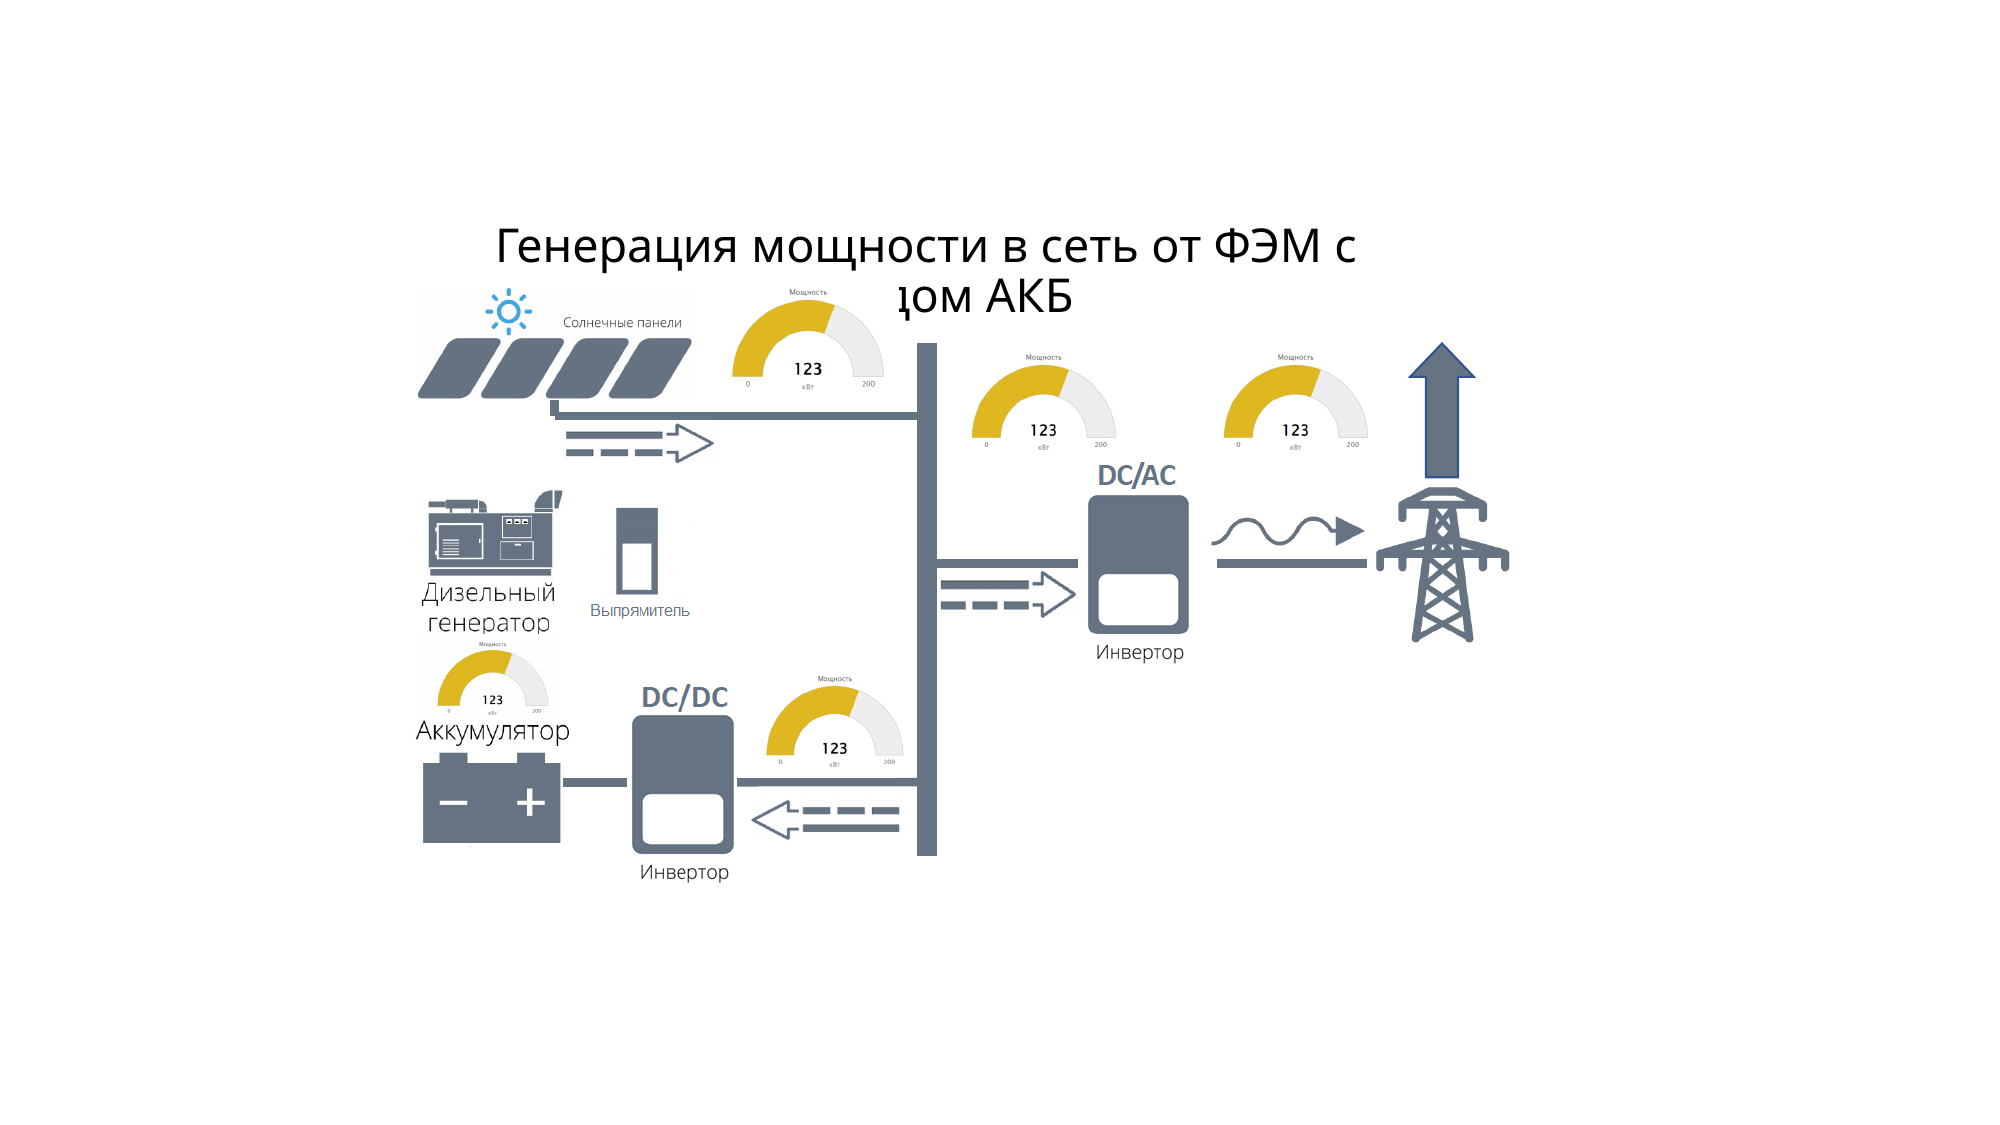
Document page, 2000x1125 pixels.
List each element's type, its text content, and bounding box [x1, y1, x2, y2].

picture [1193, 344, 1382, 455]
picture [700, 278, 899, 395]
picture [941, 344, 1130, 455]
picture [626, 666, 917, 883]
title Генерация мощности в сеть от ФЭМ с зарядом АКБ [379, 214, 1474, 265]
picture [415, 286, 694, 400]
picture [393, 485, 589, 852]
picture [937, 568, 1077, 621]
picture [750, 797, 904, 842]
picture [1078, 460, 1515, 667]
picture [589, 506, 692, 619]
picture [561, 421, 715, 466]
text_box [1410, 343, 1474, 478]
